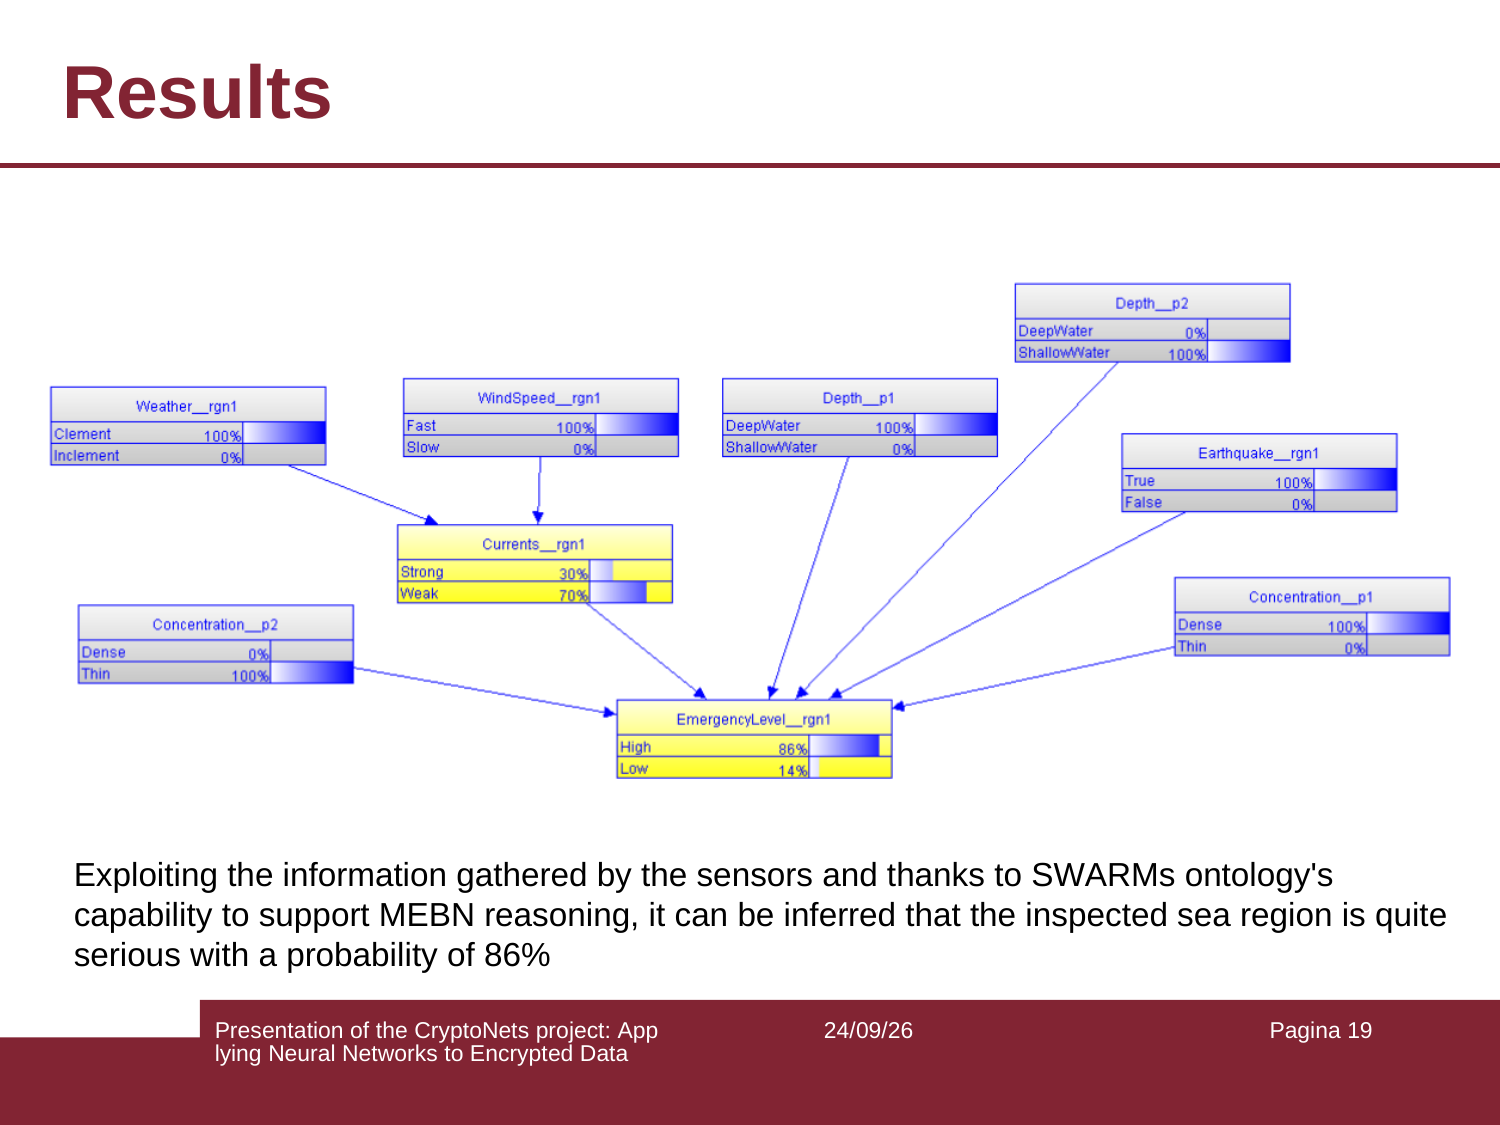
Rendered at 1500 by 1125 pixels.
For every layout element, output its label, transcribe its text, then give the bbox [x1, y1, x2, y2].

picture [14, 236, 1477, 804]
title Results [47, 35, 1382, 163]
text_box Exploiting the information gathered by the sensors and thanks to SWARMs ontology's capability to support MEBN reasoning, it can be inferred that the inspected sea region is quite serious with a probability of 86% [59, 845, 1465, 981]
